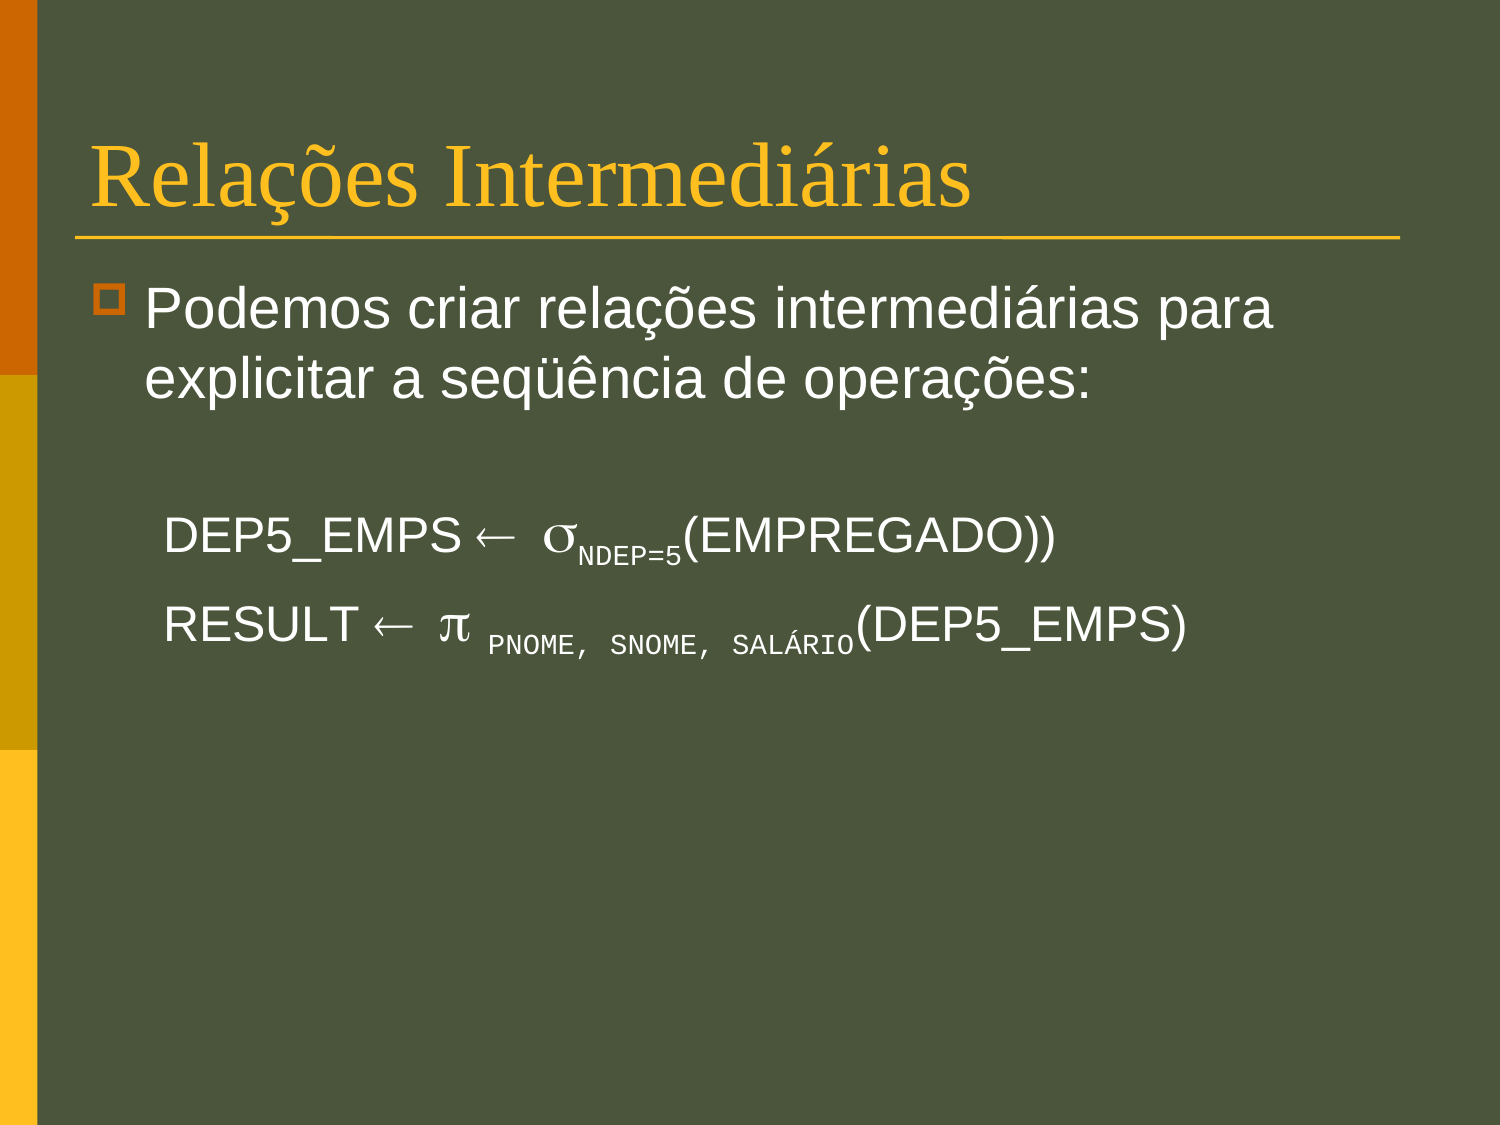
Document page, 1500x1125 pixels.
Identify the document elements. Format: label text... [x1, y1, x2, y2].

list Podemos criar relações intermediárias para explicitar a seqüência de operações: DEP5_EMPS NDEP=5(EMPREGADO))‏ RESULT  PNOME, SNOME, SALÁRIO(DEP5_EMPS)‏ [75, 262, 1426, 1006]
title Relações Intermediárias [75, 45, 1426, 233]
